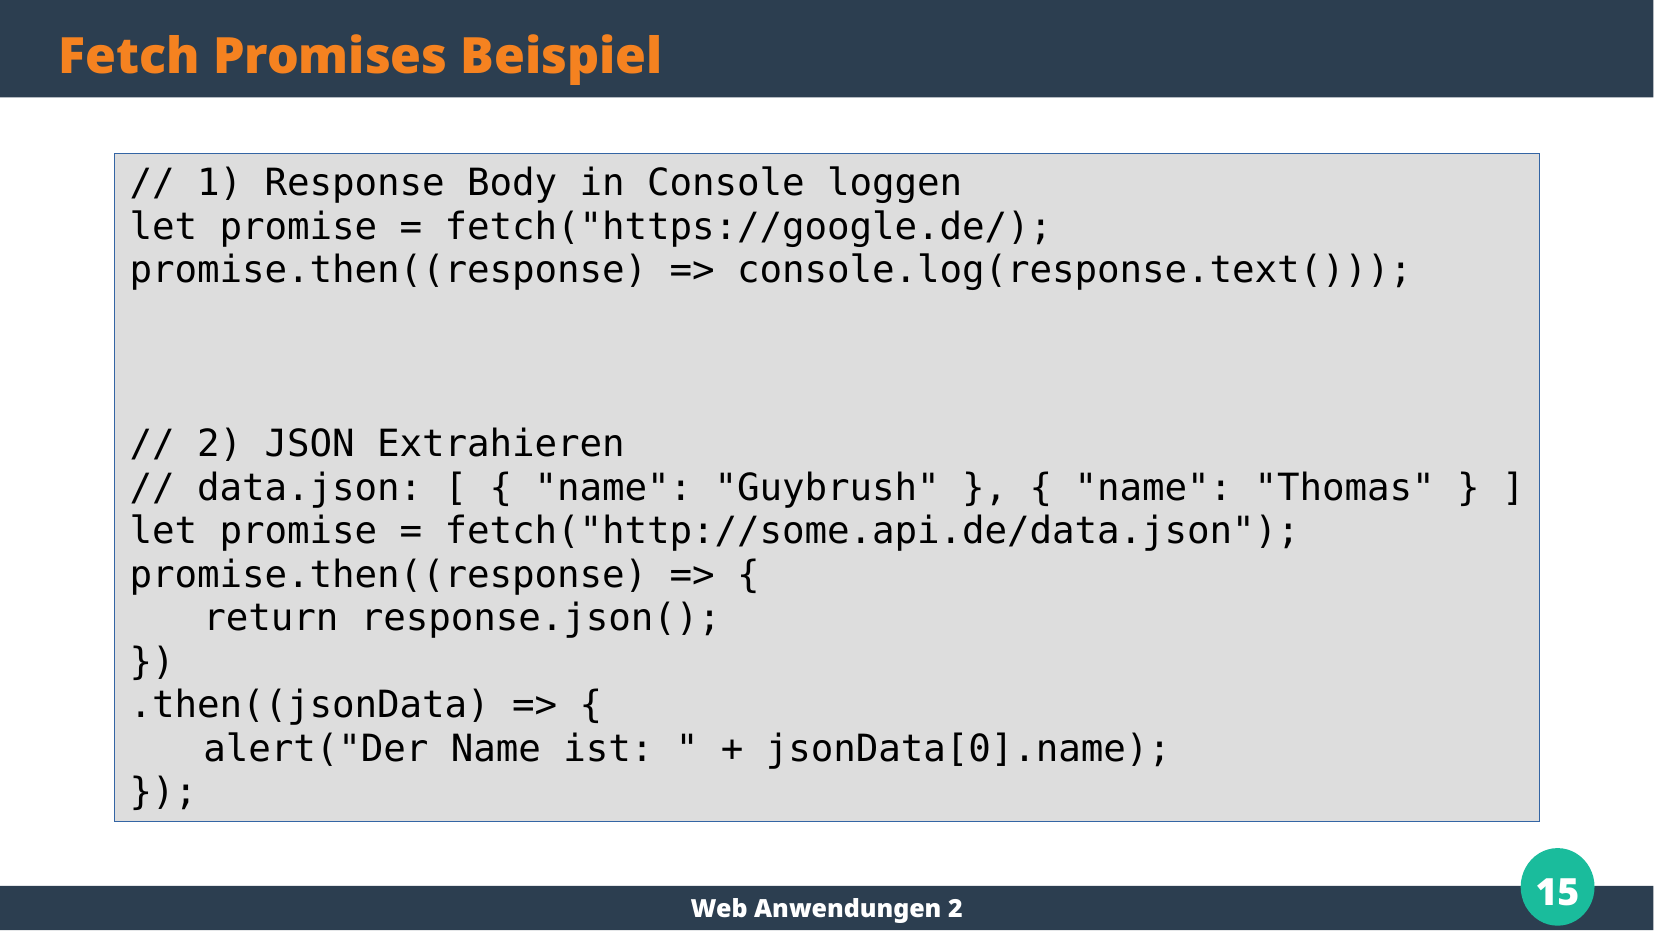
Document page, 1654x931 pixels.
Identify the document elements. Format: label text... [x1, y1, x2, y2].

title Fetch Promises Beispiel [59, 8, 1595, 89]
text_box // 1) Response Body in Console loggen let promise = fetch("https://google.de/); promise.then((response) => console.log(response.text())); // 2) JSON Extrahieren // data.json: [ { "name": "Guybrush" }, { "name": "Thomas" } ] let promise = fetch("http://some.api.de/data.json"); promise.then((response) => { return response.json(); }) .then((jsonData) => { alert("Der Name ist: " + jsonData[0].name); }); [114, 153, 1540, 822]
